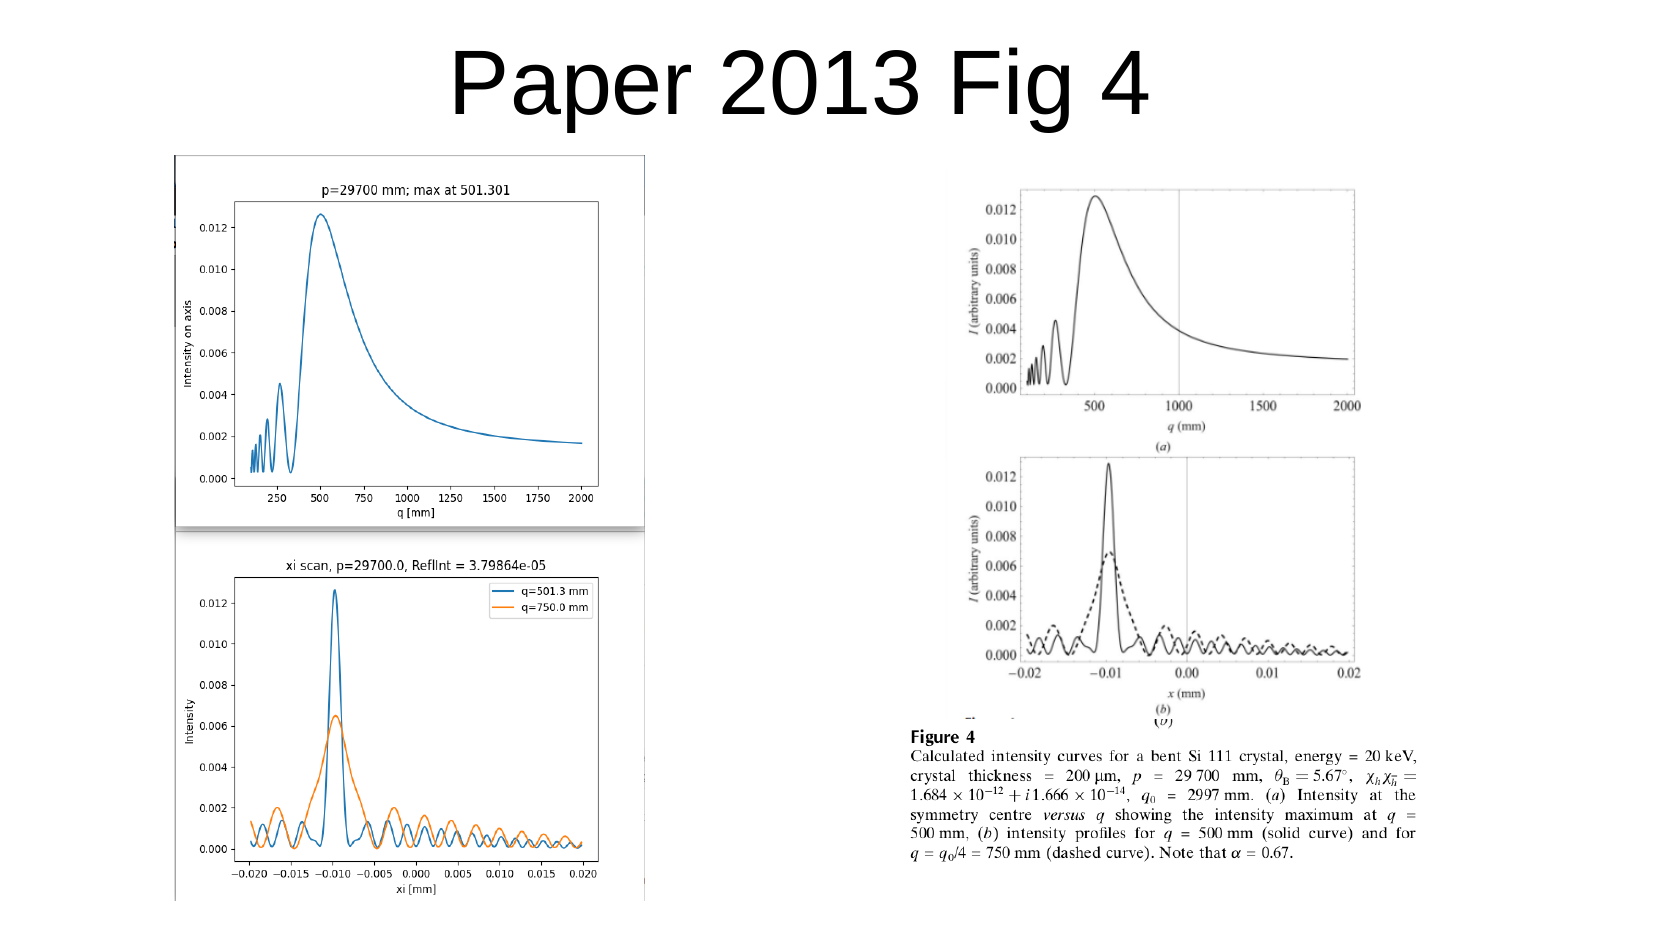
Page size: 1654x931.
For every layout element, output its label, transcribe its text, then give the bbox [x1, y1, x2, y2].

picture [900, 169, 1423, 866]
picture [174, 155, 645, 901]
text_box Paper 2013 Fig 4 [56, 0, 1545, 156]
